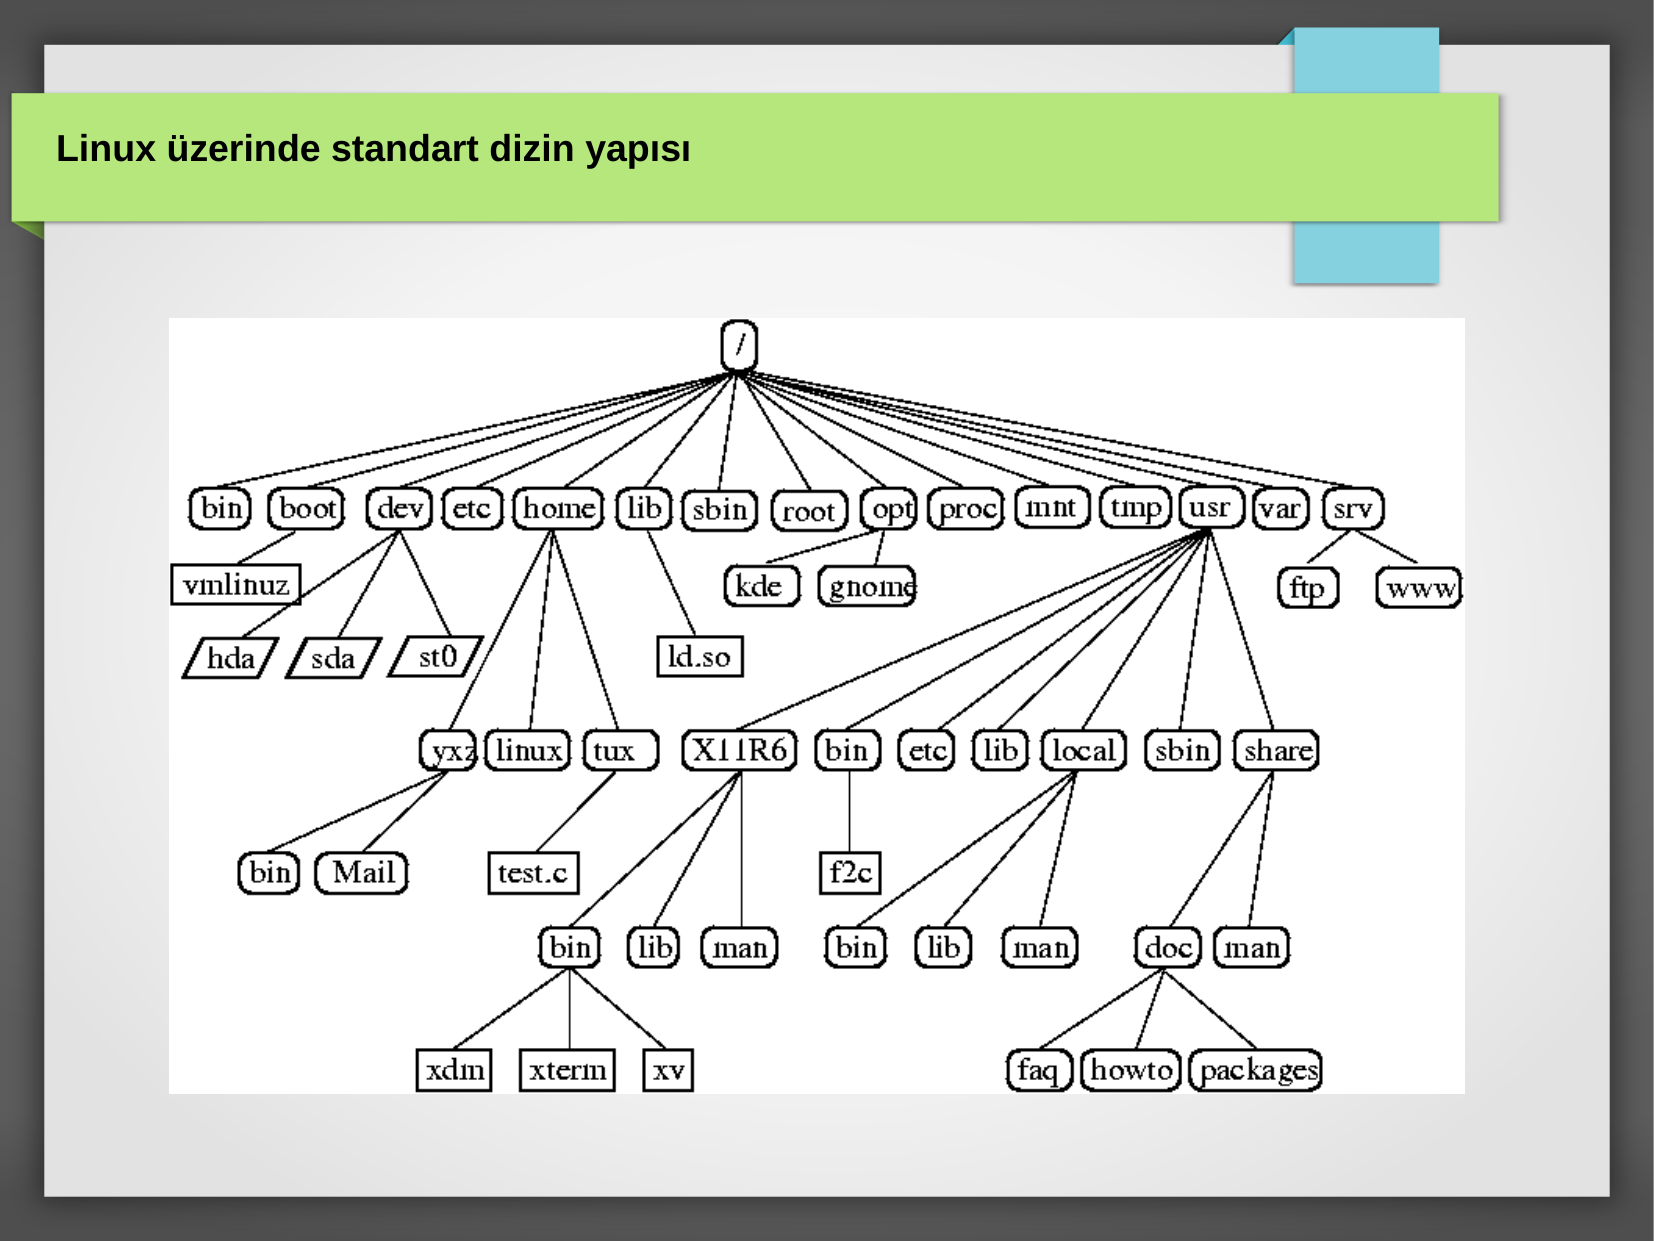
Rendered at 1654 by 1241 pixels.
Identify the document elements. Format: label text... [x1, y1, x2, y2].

picture [0, 0, 1654, 1241]
text_box Linux üzerinde standart dizin yapısı [41, 120, 1134, 220]
